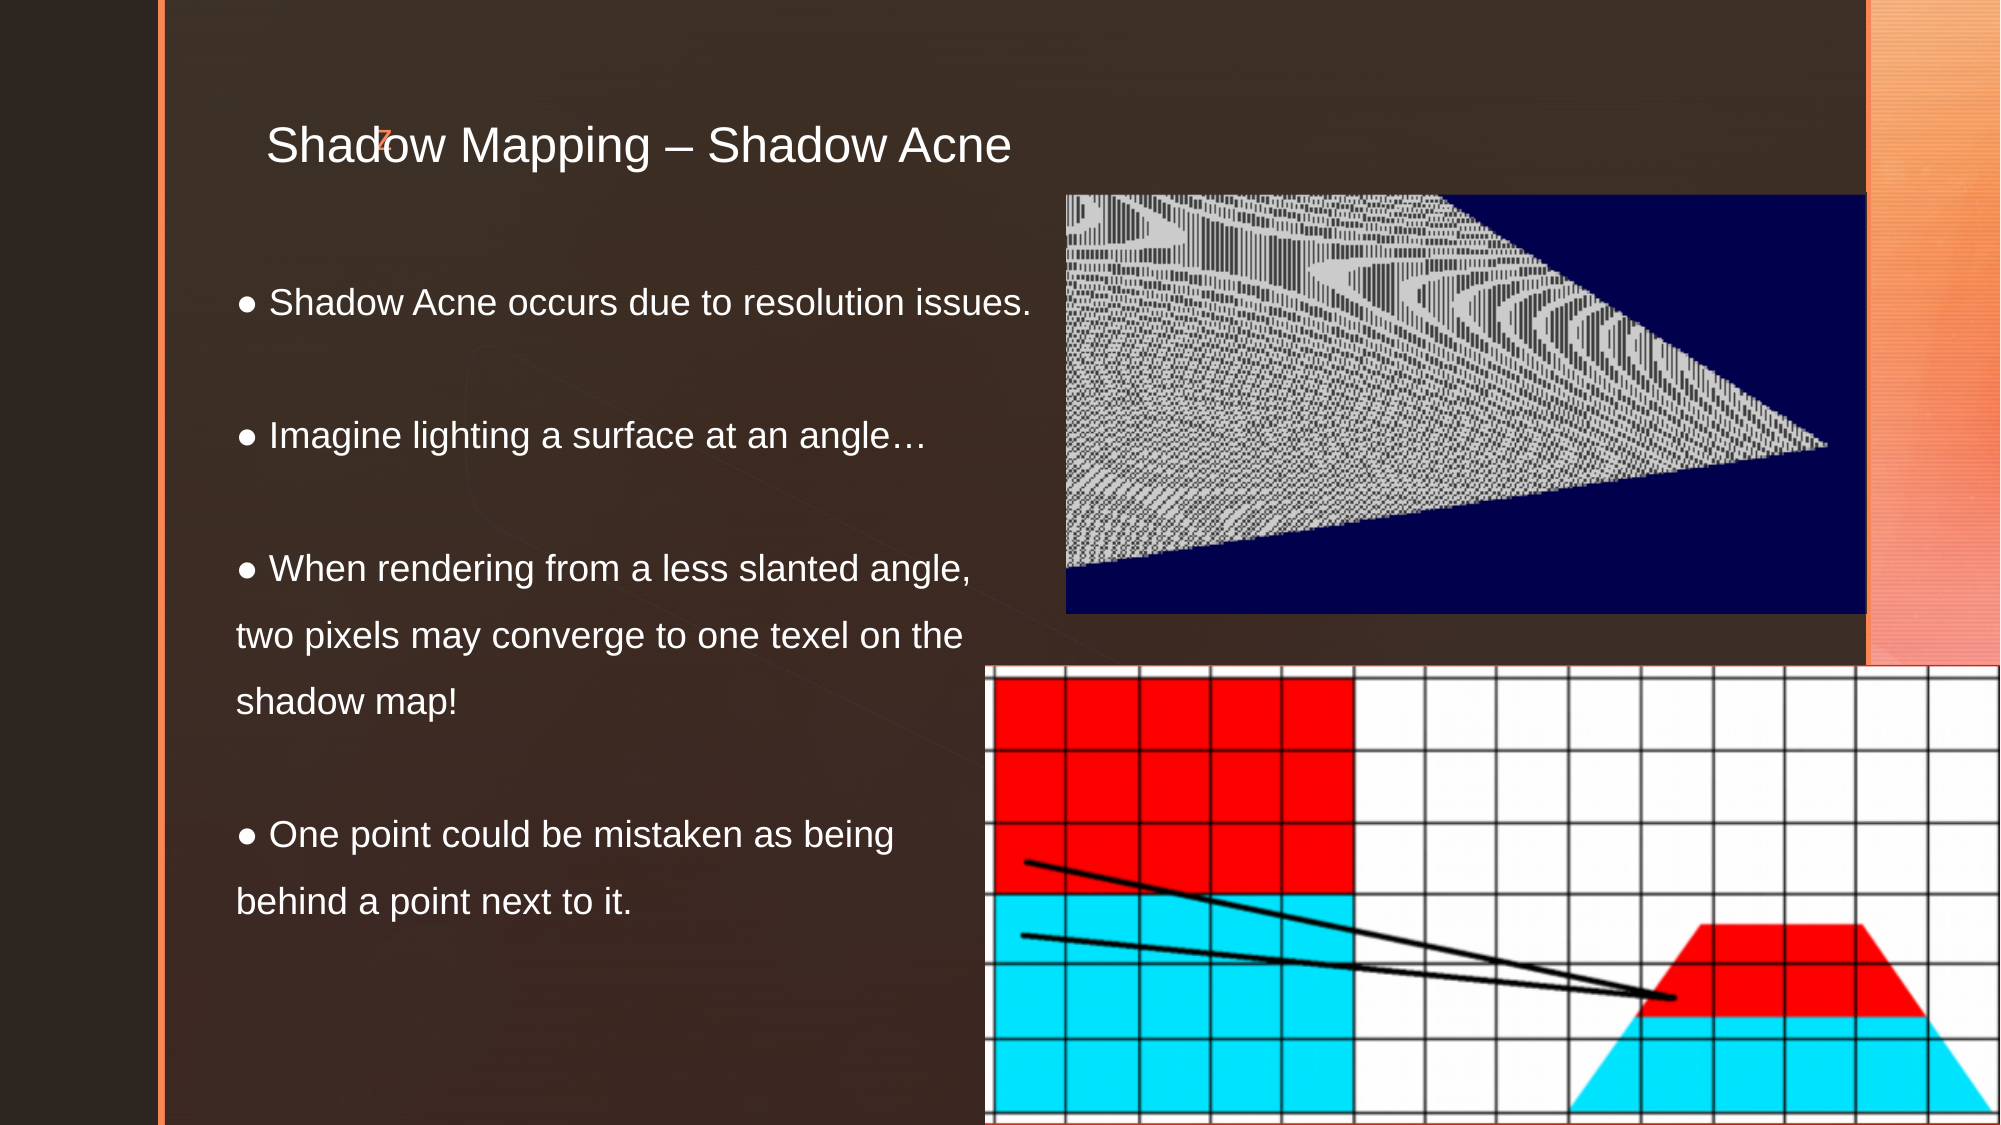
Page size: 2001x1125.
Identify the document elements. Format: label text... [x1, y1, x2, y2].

picture [985, 665, 2000, 1125]
picture [1066, 192, 1867, 614]
list Shadow Mapping – Shadow Acne ● Shadow Acne occurs due to resolution issues. ● Imagine lighting a surface at an angle… ● When rendering from a less slanted angle, two pixels may converge to one texel on the shadow map! ● One point could be mistaken as being behind a point next to it. [218, 29, 1734, 993]
